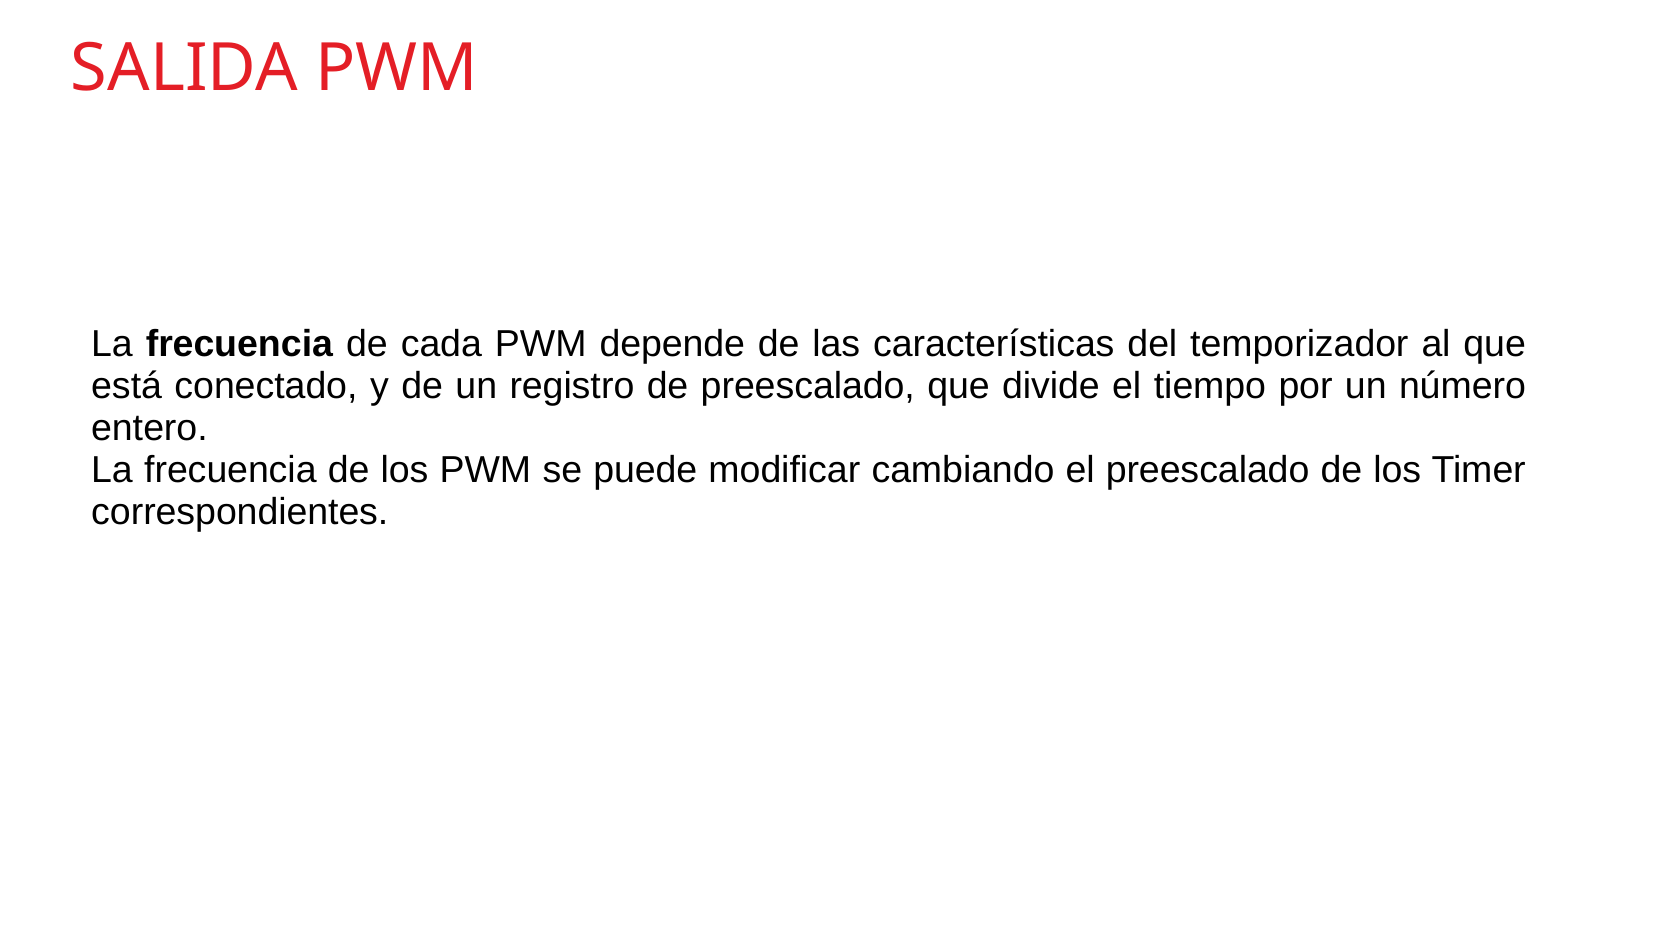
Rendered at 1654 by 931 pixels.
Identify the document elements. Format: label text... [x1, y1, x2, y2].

title SALIDA PWM [70, 11, 1347, 118]
text_box La frecuencia de cada PWM depende de las características del temporizador al que está conectado, y de un registro de preescalado, que divide el tiempo por un número entero. La frecuencia de los PWM se puede modificar cambiando el preescalado de los Timer correspondientes. [76, 315, 1561, 668]
